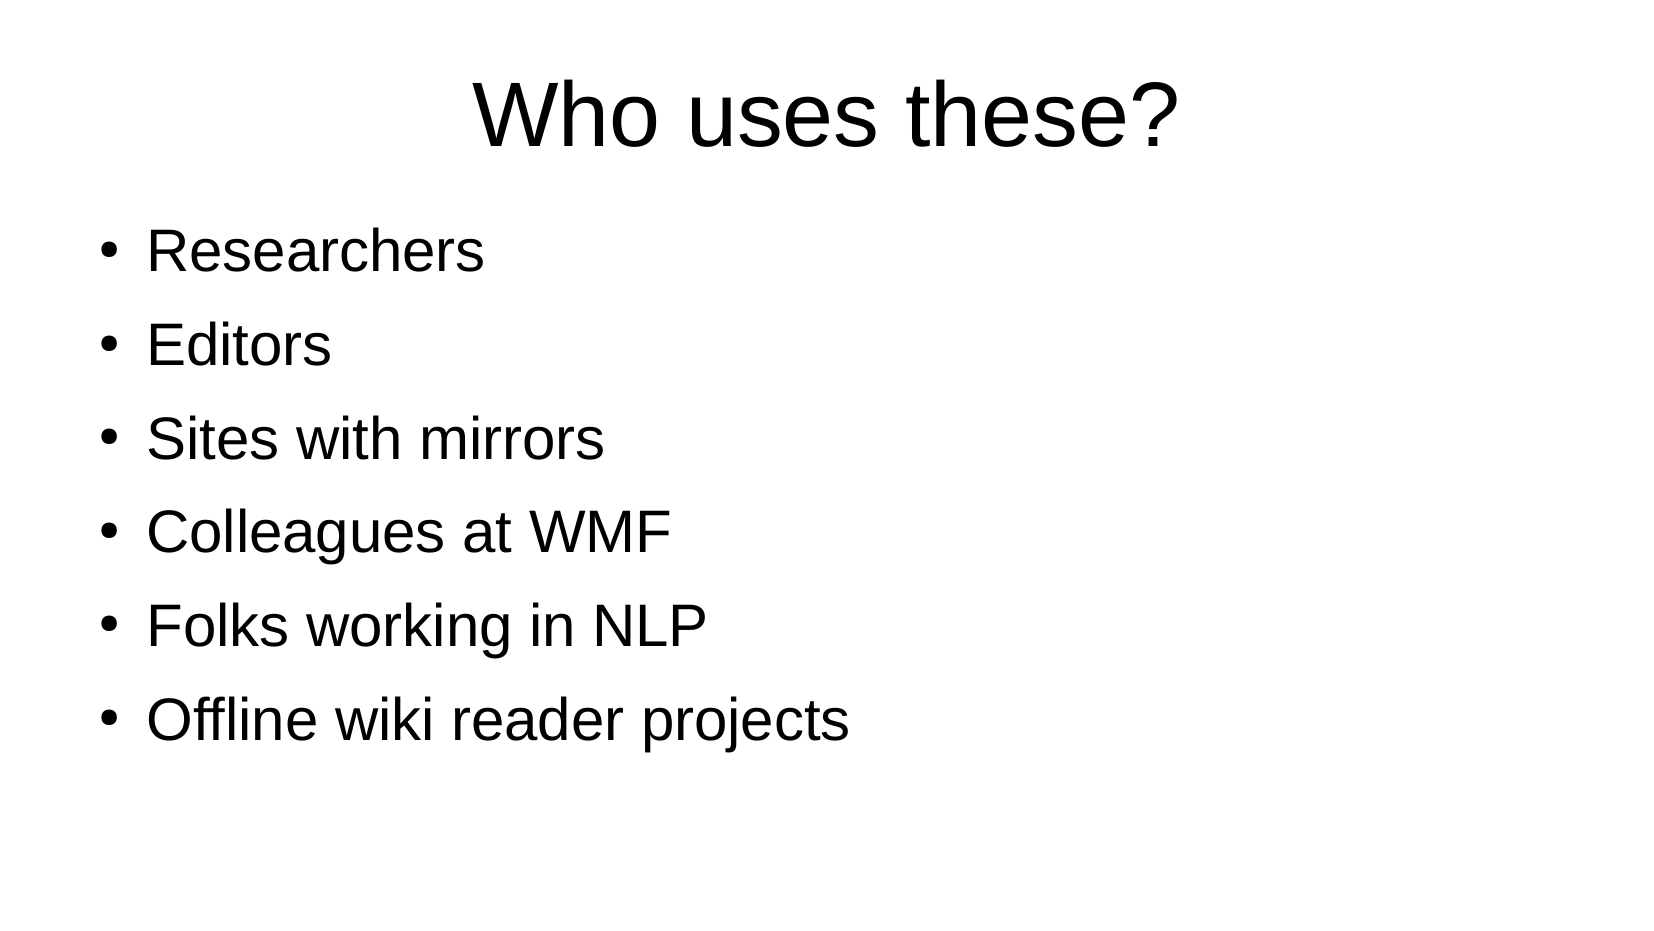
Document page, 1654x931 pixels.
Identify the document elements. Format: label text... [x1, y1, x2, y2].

list Researchers Editors Sites with mirrors Colleagues at WMF Folks working in NLP Offline wiki reader projects [82, 217, 1571, 758]
title Who uses these? [82, 37, 1571, 193]
